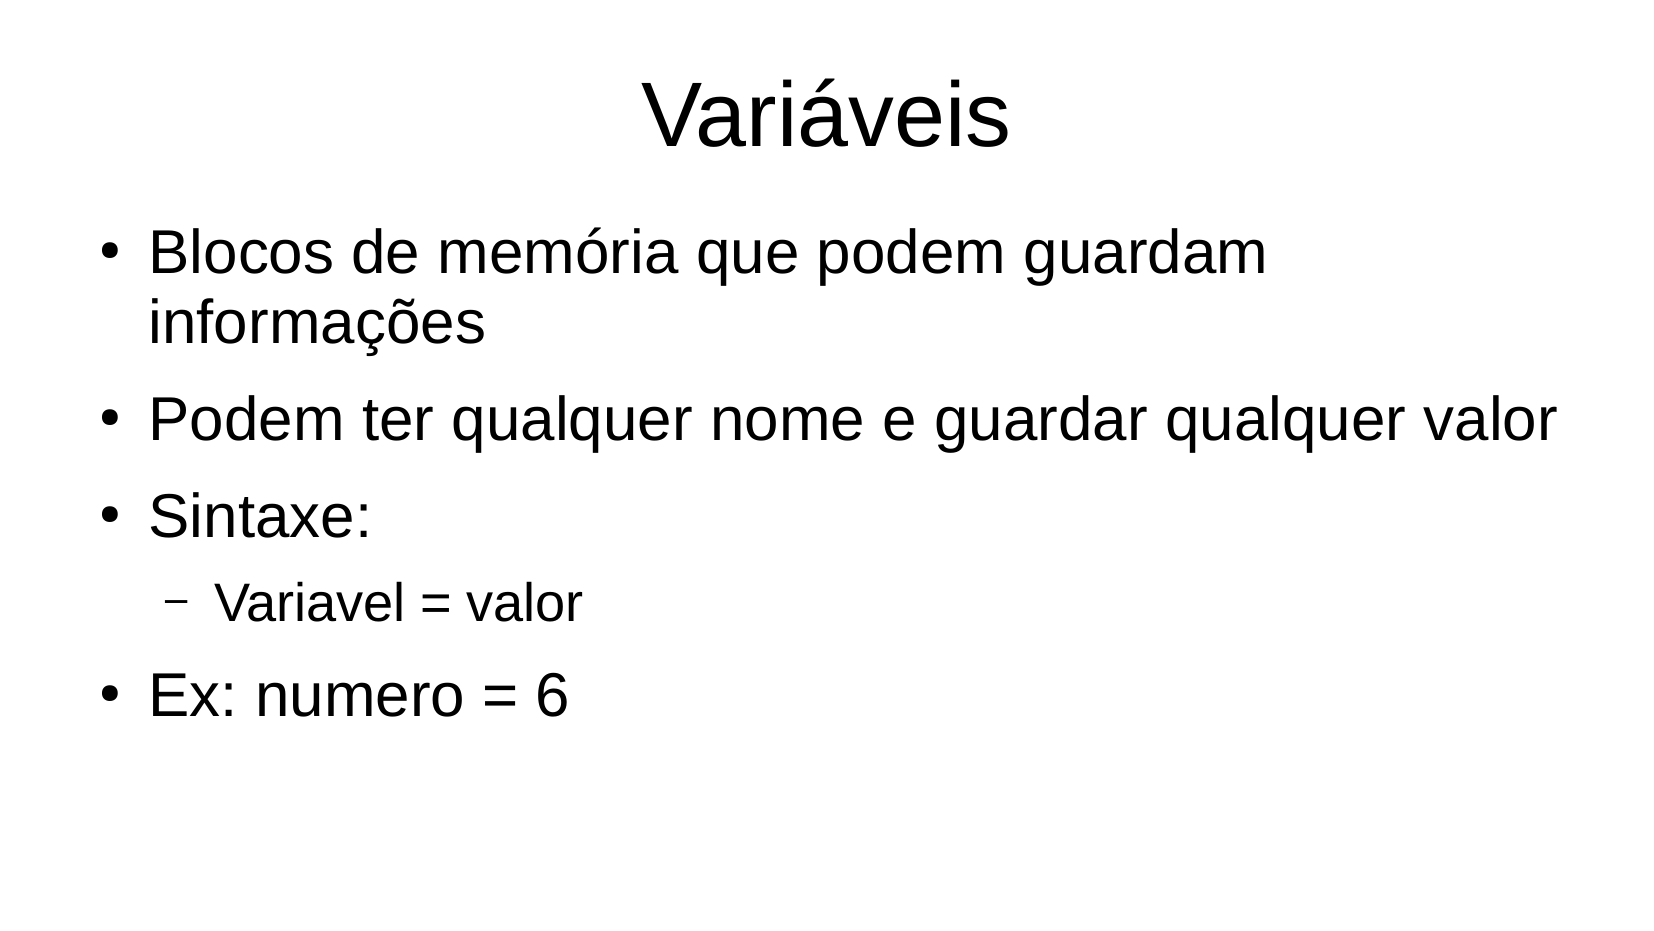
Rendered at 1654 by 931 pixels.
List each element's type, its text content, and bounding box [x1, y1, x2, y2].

list Blocos de memória que podem guardam informações Podem ter qualquer nome e guardar qualquer valor Sintaxe: Variavel = valor Ex: numero = 6 [82, 217, 1571, 758]
title Variáveis [82, 37, 1571, 193]
